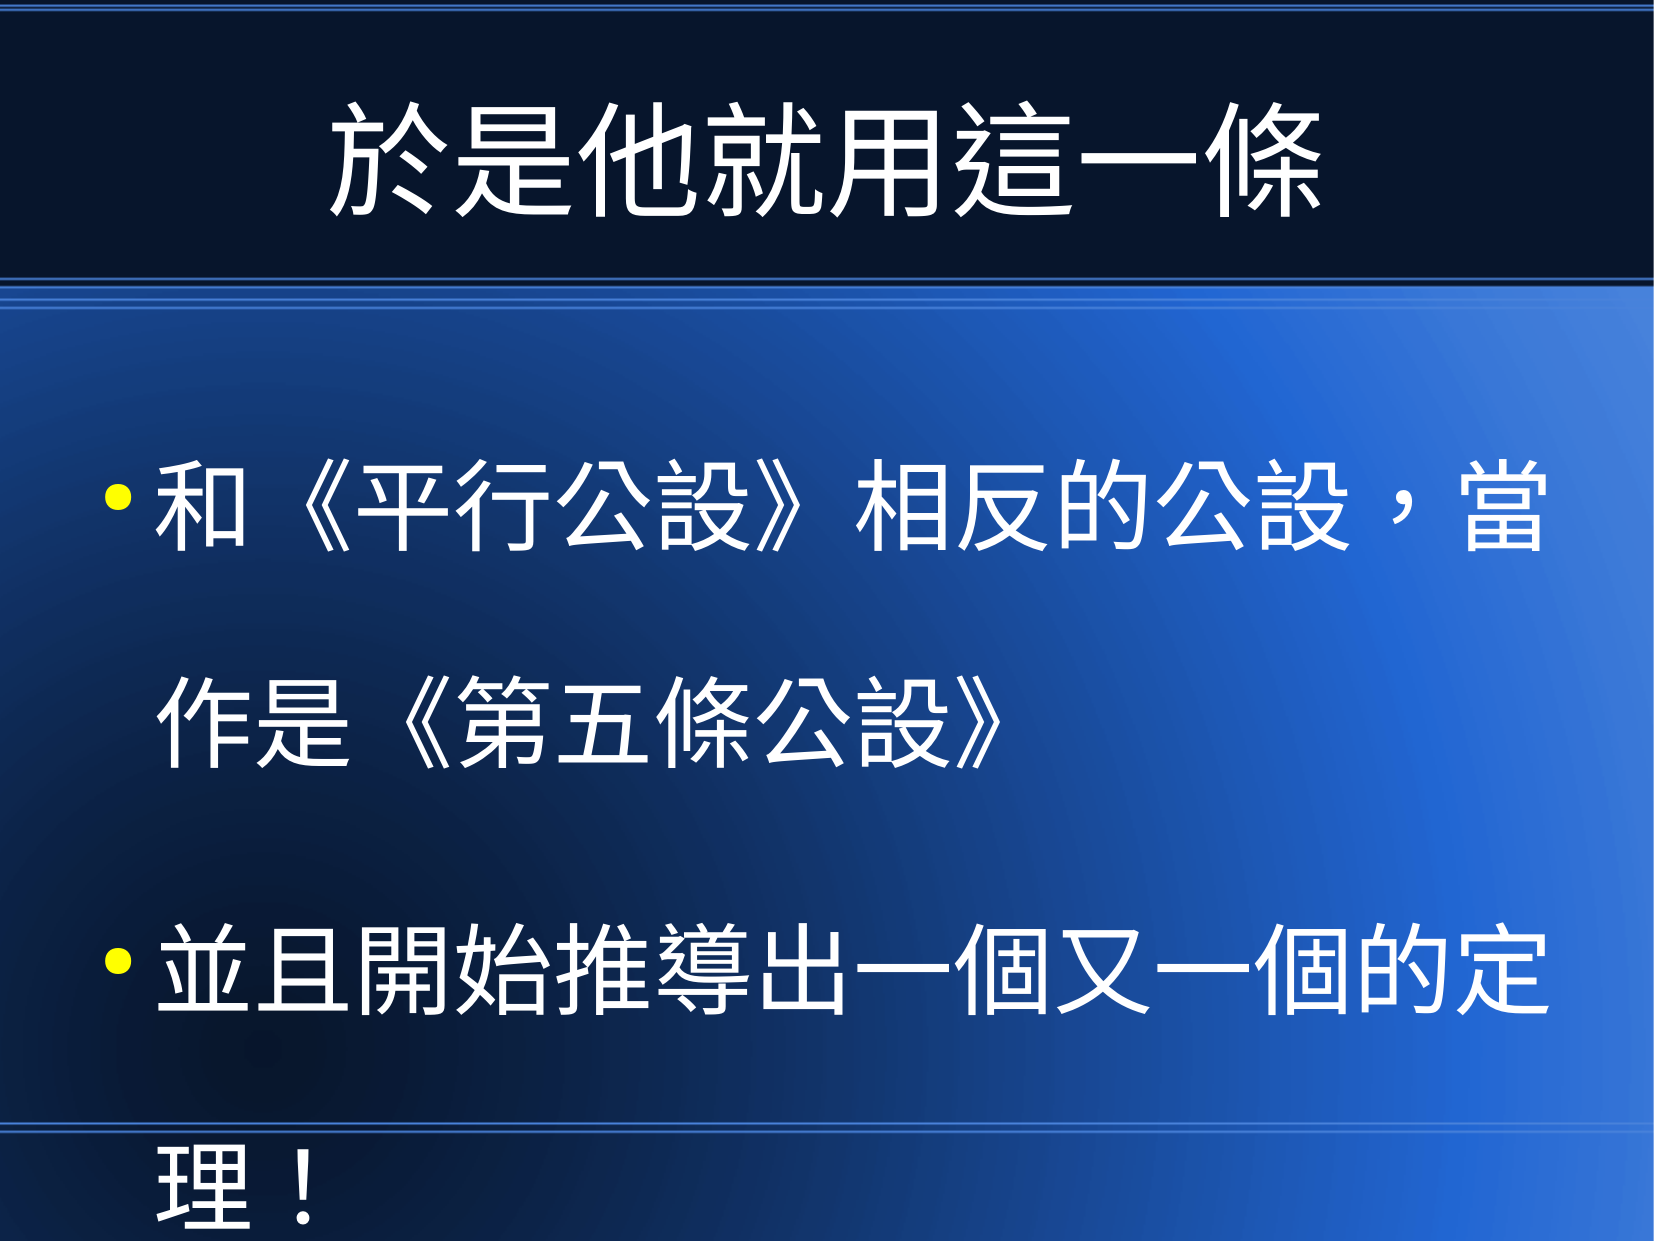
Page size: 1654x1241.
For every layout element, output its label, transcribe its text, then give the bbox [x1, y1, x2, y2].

picture [0, 0, 1654, 1241]
title 於是他就用這一條 [82, 49, 1571, 257]
list 和《平行公設》相反的公設，當作是《第五條公設》 並且開始推導出一個又一個的定理！ [82, 355, 1571, 1241]
